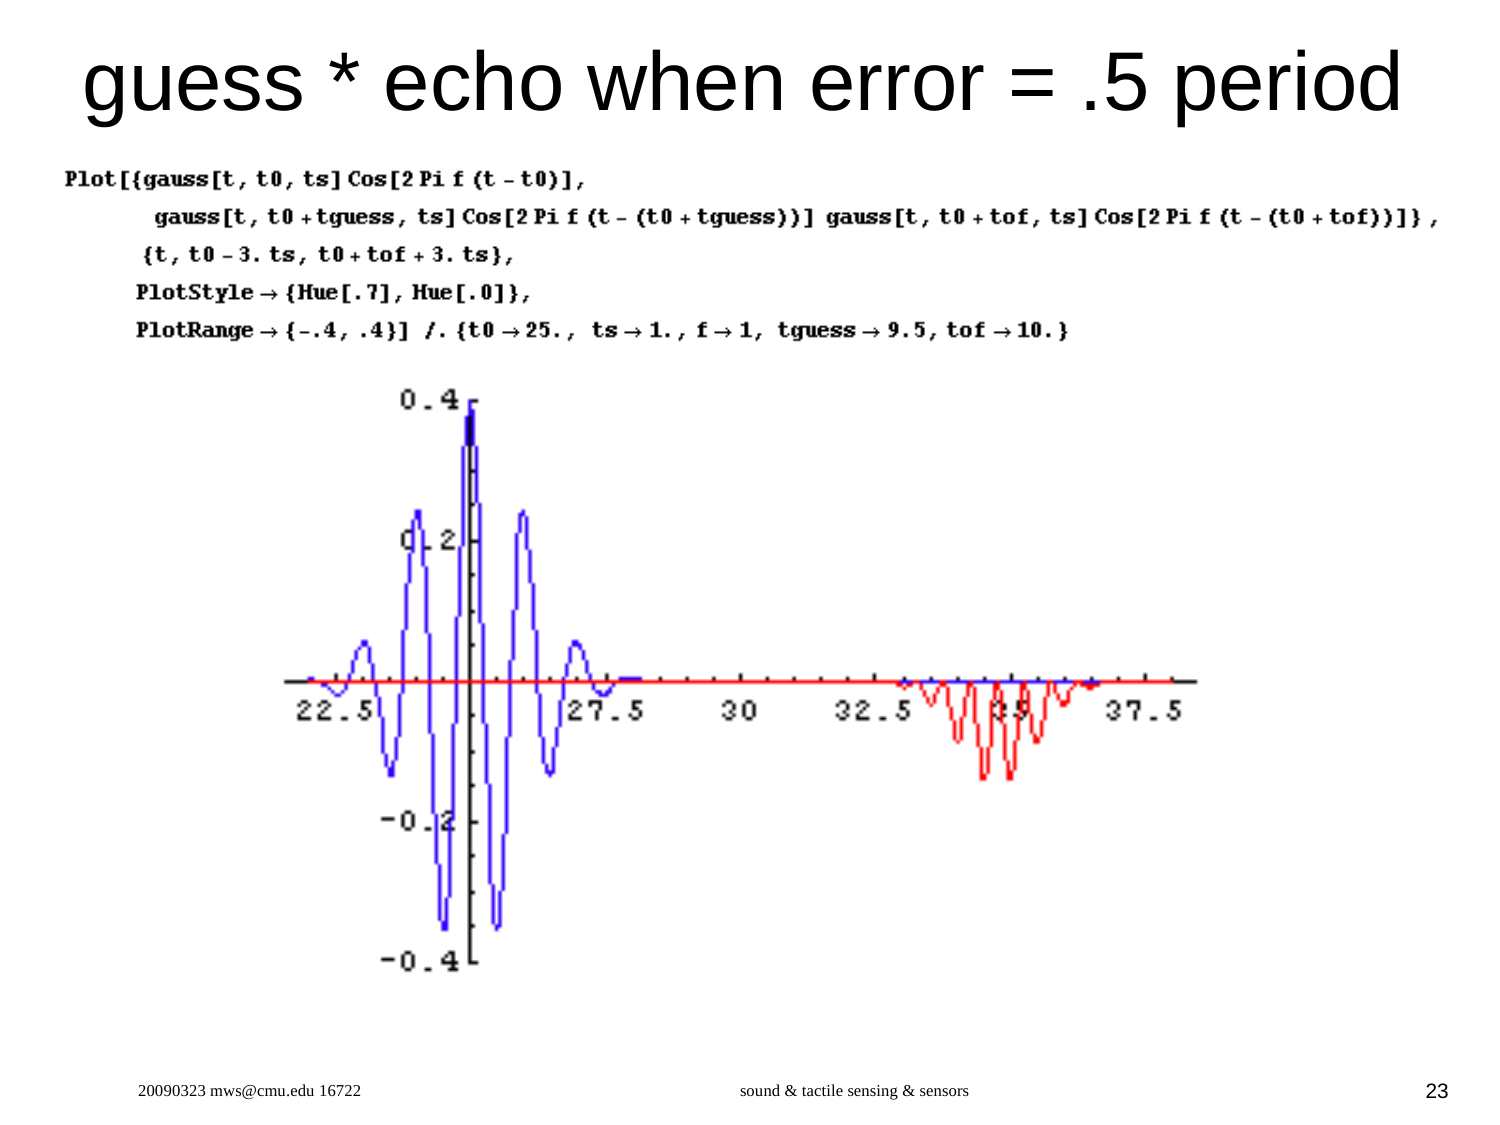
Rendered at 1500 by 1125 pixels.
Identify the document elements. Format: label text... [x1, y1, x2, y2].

title guess * echo when error = .5 period [24, 24, 1463, 138]
picture [262, 387, 1225, 979]
picture [62, 162, 1454, 347]
